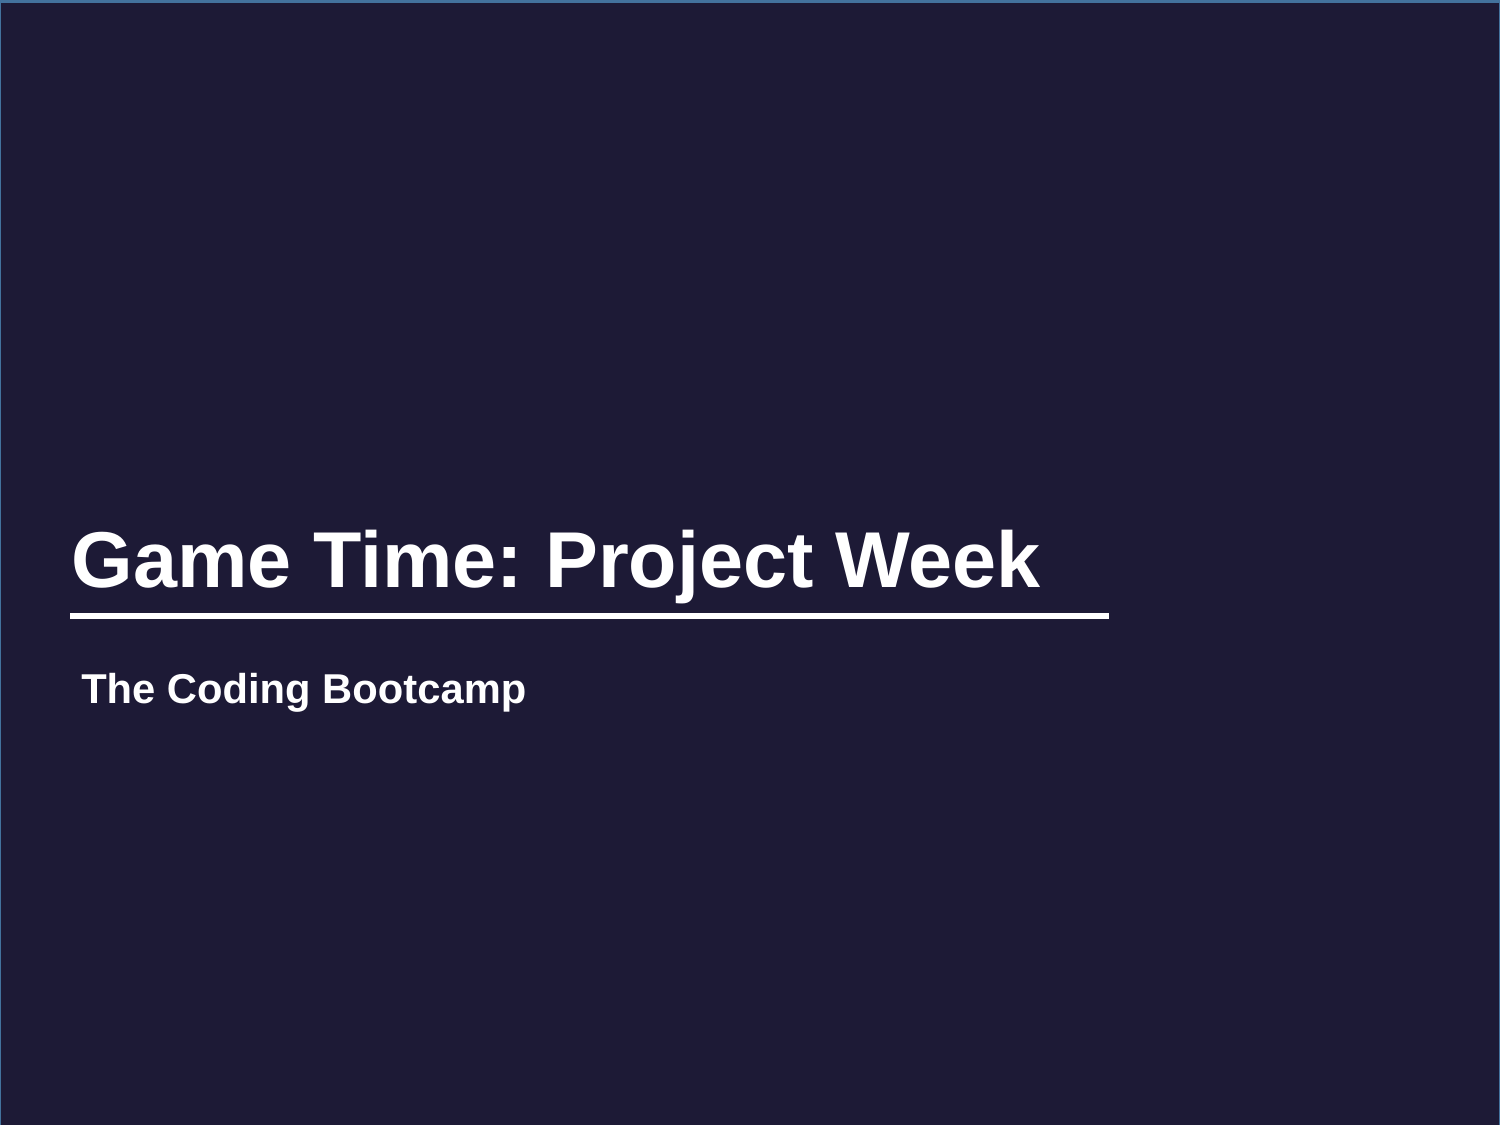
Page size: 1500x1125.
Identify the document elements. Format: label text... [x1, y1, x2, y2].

text_box Game Time: Project Week [64, 500, 1414, 611]
